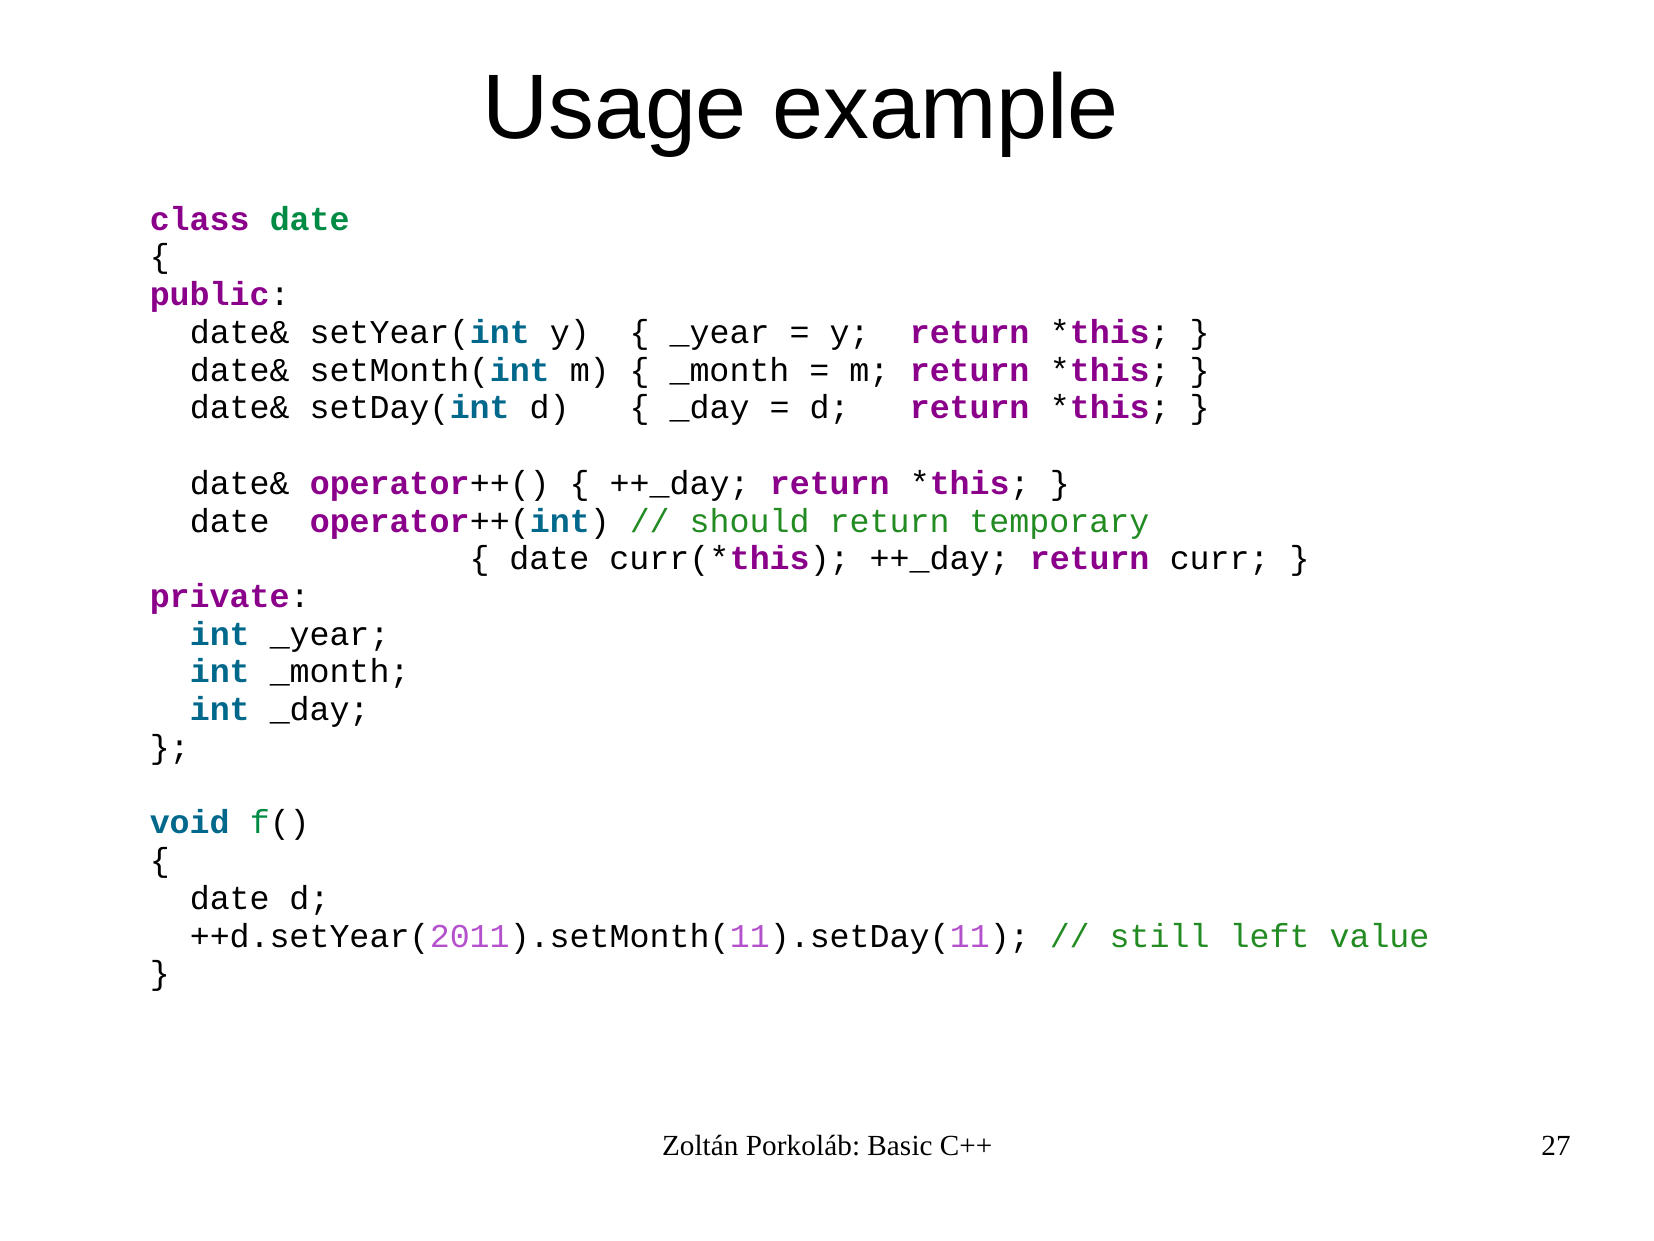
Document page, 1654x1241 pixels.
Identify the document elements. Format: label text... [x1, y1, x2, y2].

title Usage example [56, 2, 1546, 211]
text_box class date { public: date& setYear(int y) { _year = y; return *this; } date& setMonth(int m) { _month = m; return *this; } date& setDay(int d) { _day = d; return *this; } date& operator++() { ++_day; return *this; } date operator++(int) // should return temporary { date curr(*this); ++_day; return curr; } private: int _year; int _month; int _day; }; void f() { date d; ++d.setYear(2011).setMonth(11).setDay(11); // still left value } [135, 195, 1606, 1109]
